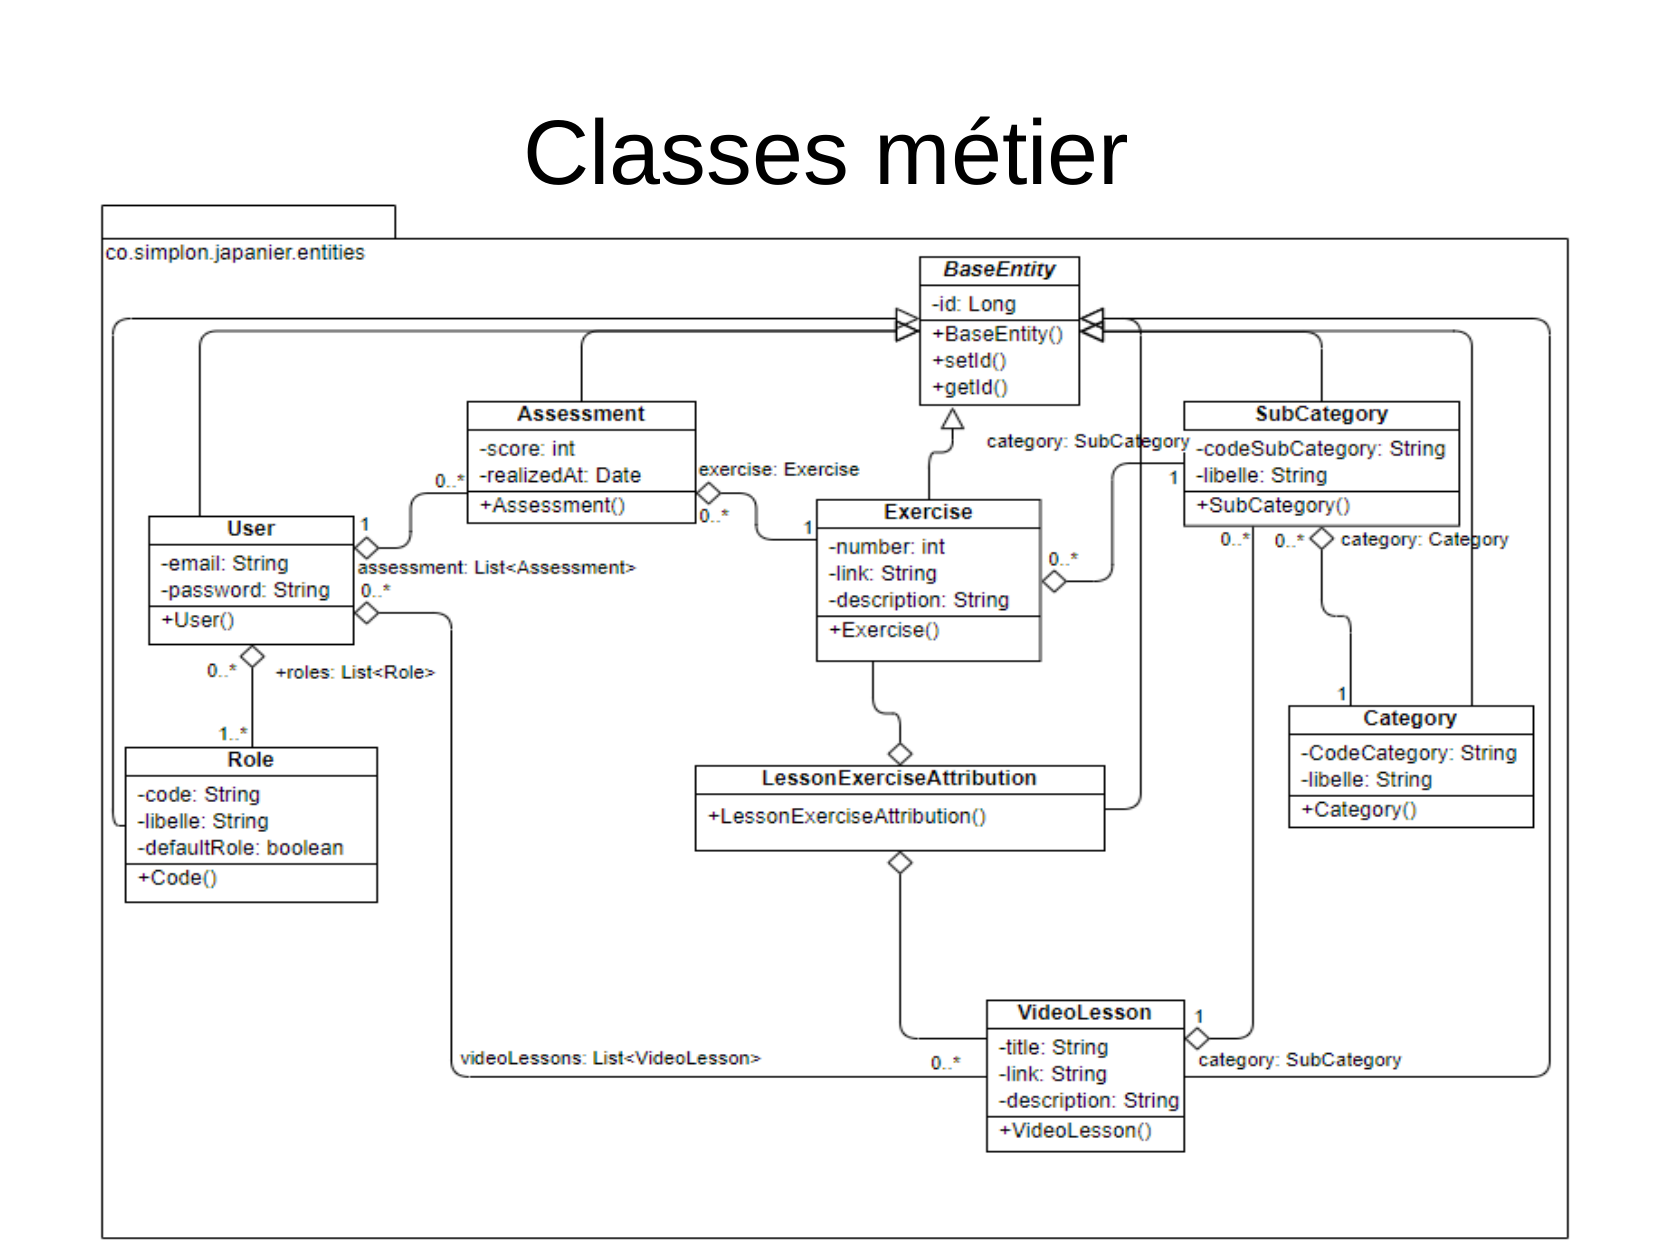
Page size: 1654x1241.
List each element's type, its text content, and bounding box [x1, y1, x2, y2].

picture [98, 200, 1571, 1241]
title Classes métier [82, 49, 1571, 257]
